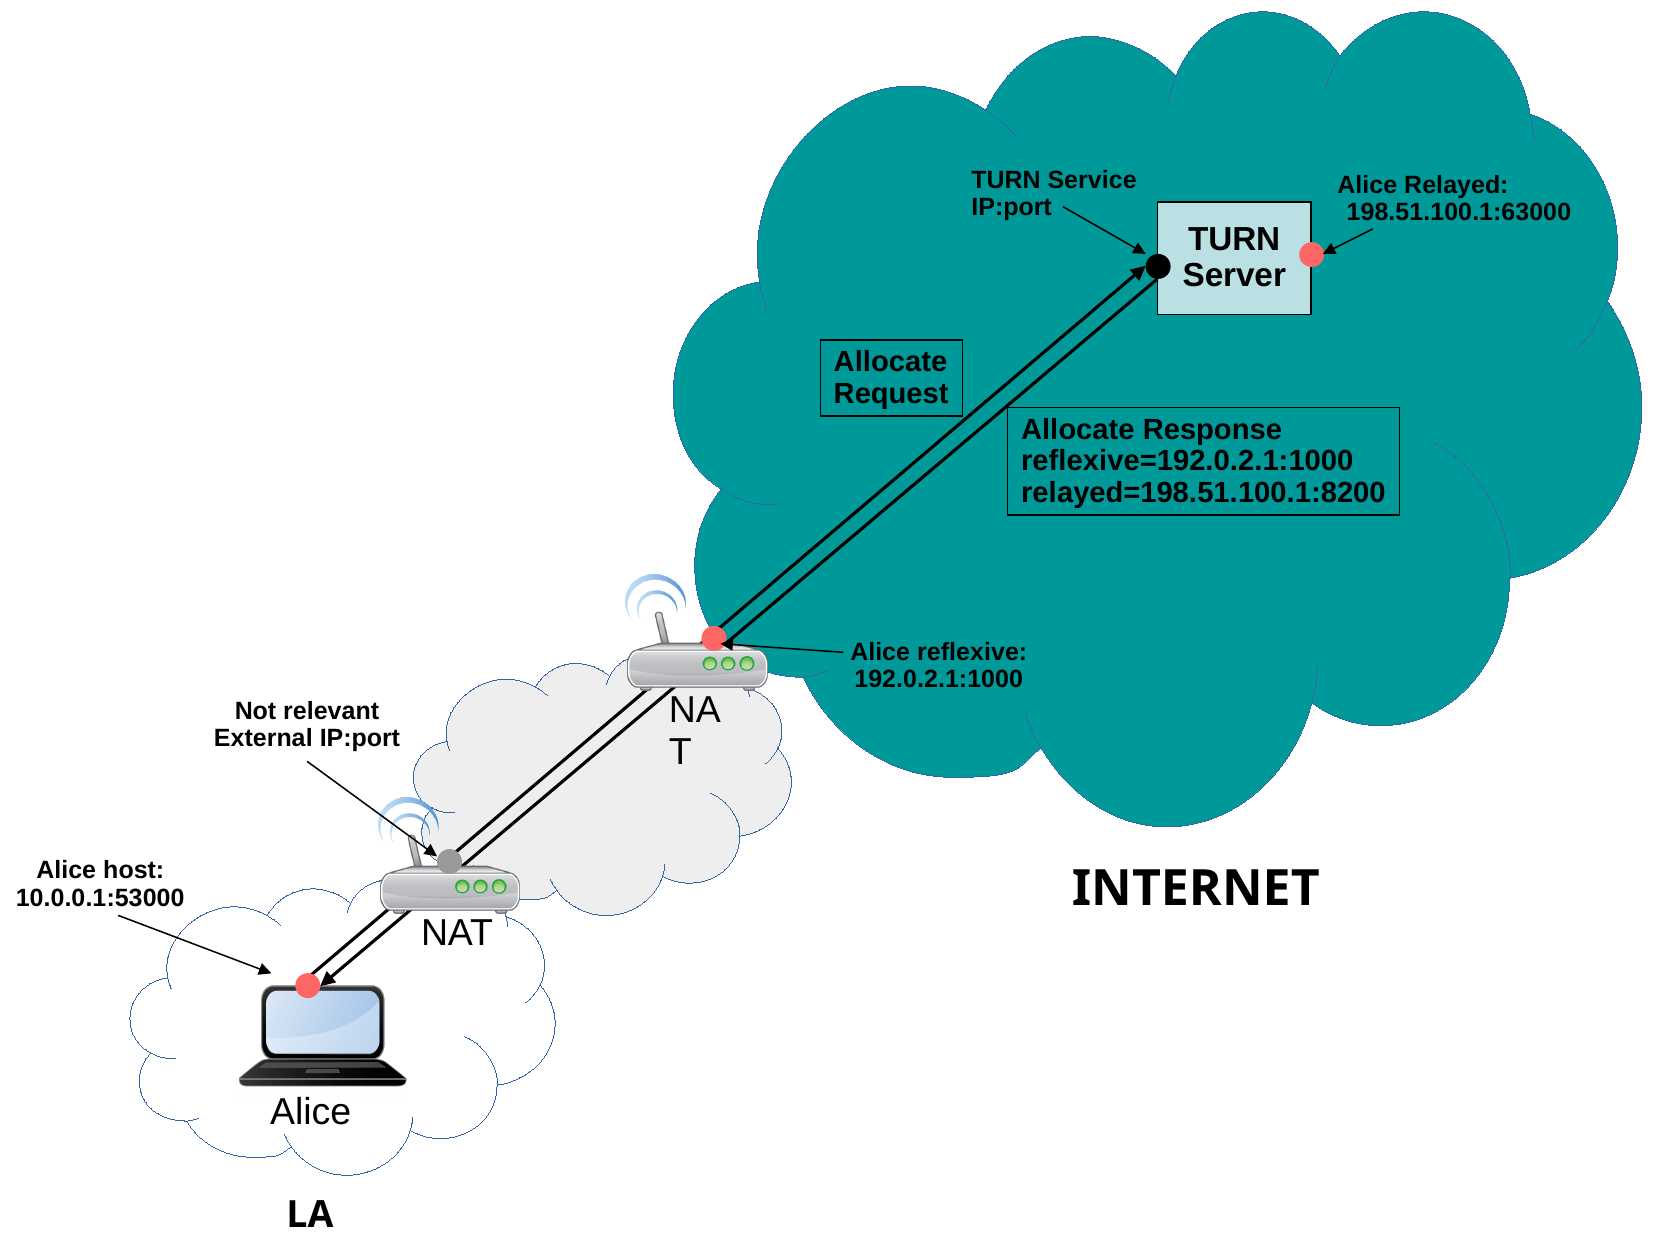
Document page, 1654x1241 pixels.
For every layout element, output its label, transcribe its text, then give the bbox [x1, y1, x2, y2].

text_box [129, 881, 556, 1176]
text_box [520, 691, 792, 916]
text_box [673, 11, 1642, 827]
text_box [701, 625, 727, 651]
text_box NAT [654, 681, 756, 739]
text_box Alice [255, 1082, 367, 1140]
text_box Alice host: 10.0.0.1:53000 [0, 850, 219, 919]
picture [625, 574, 768, 691]
text_box Allocate Response reflexive=192.0.2.1:1000 relayed=198.51.100.1:8200 [1007, 407, 1400, 516]
text_box NAT [406, 903, 508, 961]
text_box Alice reflexive: 192.0.2.1:1000 [832, 632, 1046, 700]
text_box Allocate Request [820, 339, 963, 417]
text_box TURN Service IP:port [957, 159, 1229, 228]
text_box [520, 691, 654, 814]
text_box Alice Relayed: 198.51.100.1:63000 [1324, 165, 1595, 234]
picture [231, 978, 414, 1105]
text_box [413, 660, 641, 797]
picture [378, 797, 520, 914]
text_box Not relevant External IP:port [188, 690, 426, 759]
text_box TURN Server [1157, 201, 1312, 315]
text_box LAN [271, 1180, 378, 1241]
text_box INTERNET [1057, 844, 1353, 925]
text_box [437, 849, 462, 875]
